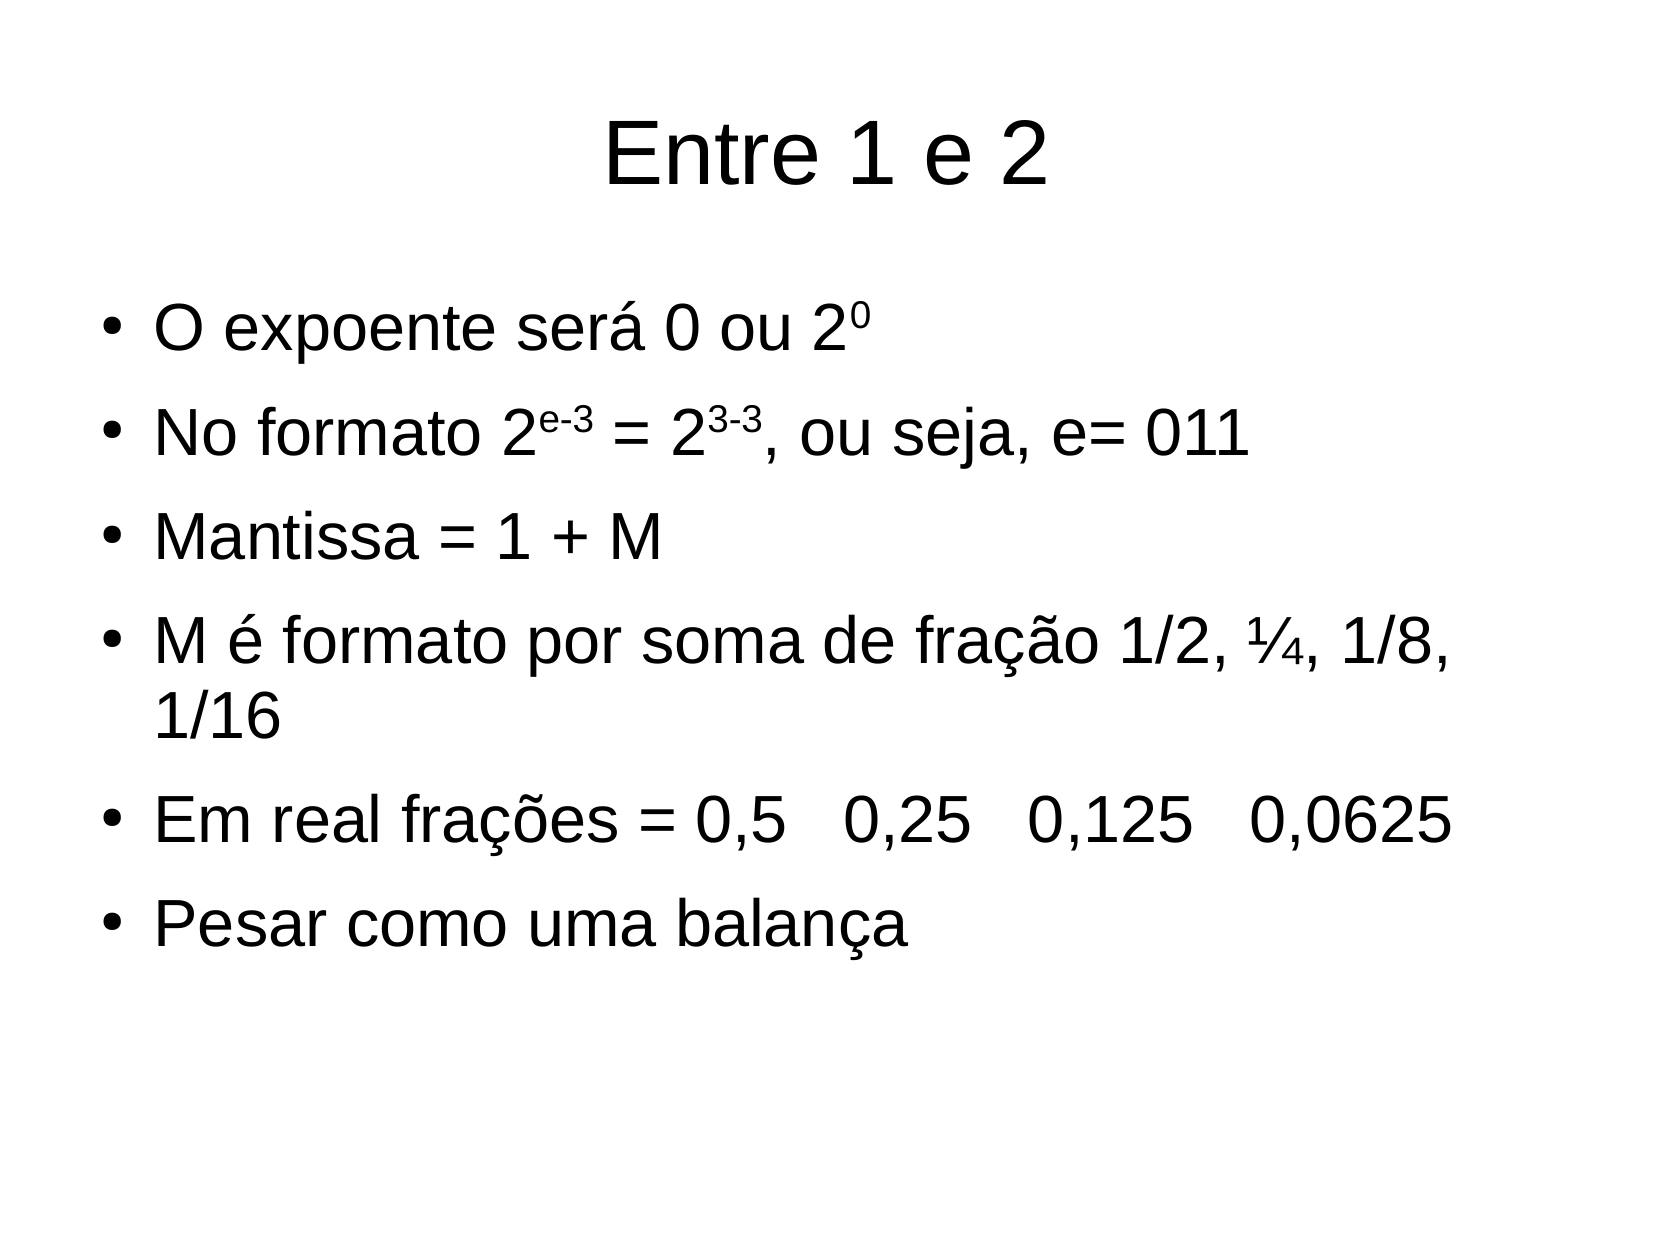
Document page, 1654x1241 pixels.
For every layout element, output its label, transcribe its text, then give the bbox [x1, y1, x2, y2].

list O expoente será 0 ou 20 No formato 2e-3 = 23-3, ou seja, e= 011 Mantissa = 1 + M M é formato por soma de fração 1/2, ¼, 1/8, 1/16 Em real frações = 0,5 0,25 0,125 0,0625 Pesar como uma balança [82, 290, 1571, 1094]
title Entre 1 e 2 [82, 56, 1571, 250]
